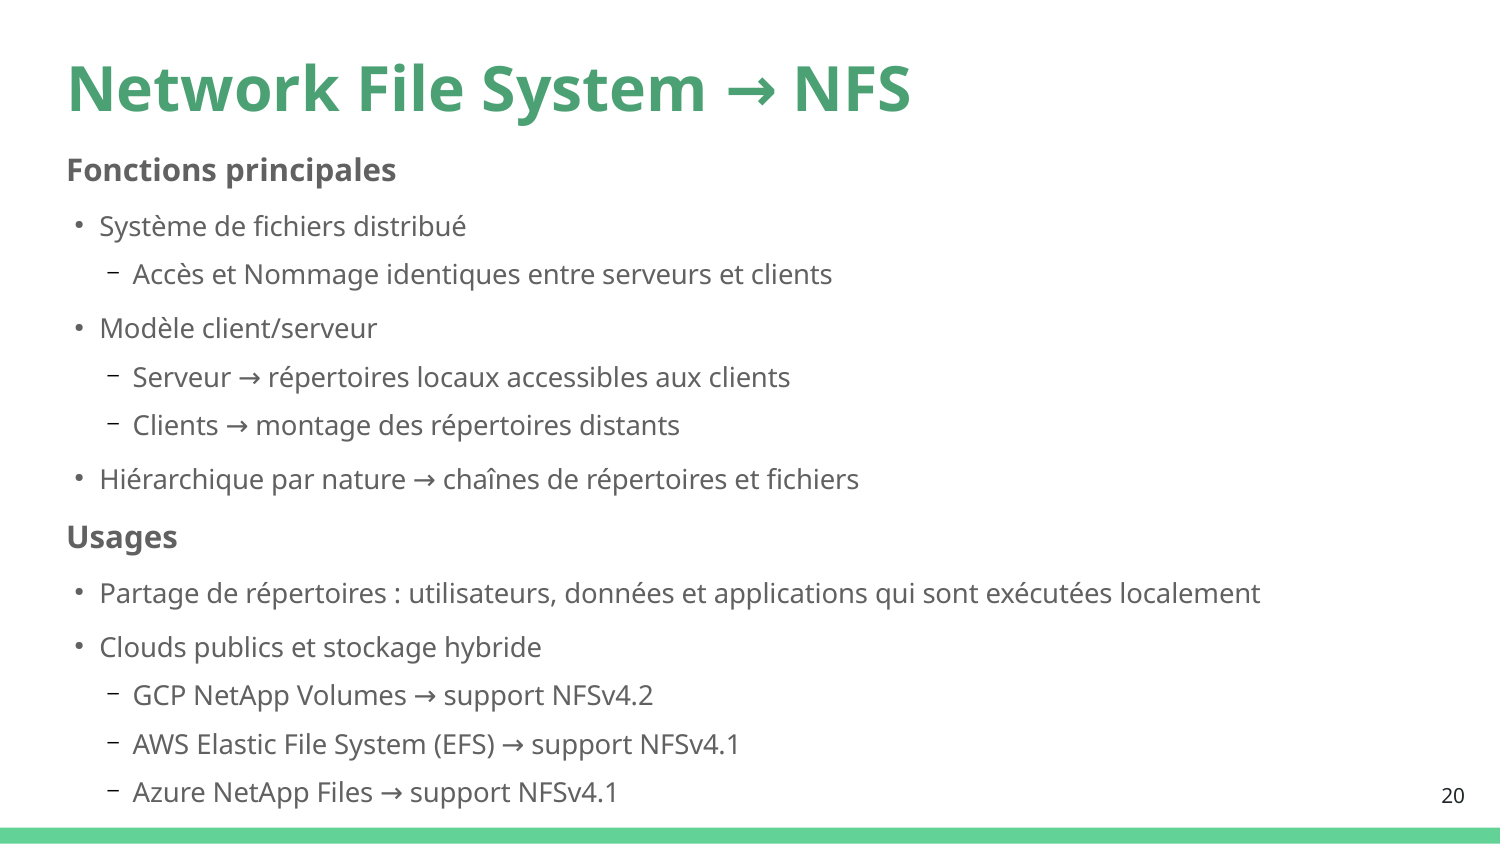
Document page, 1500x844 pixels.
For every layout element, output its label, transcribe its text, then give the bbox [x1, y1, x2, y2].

title Network File System → NFS [51, 23, 1449, 117]
list Fonctions principales Système de fichiers distribué Accès et Nommage identiques entre serveurs et clients Modèle client/serveur Serveur → répertoires locaux accessibles aux clients Clients → montage des répertoires distants Hiérarchique par nature → chaînes de répertoires et fichiers Usages Partage de répertoires : utilisateurs, données et applications qui sont exécutées localement Clouds publics et stockage hybride GCP NetApp Volumes → support NFSv4.2 AWS Elastic File System (EFS) → support NFSv4.1 Azure NetApp Files → support NFSv4.1 [51, 126, 1449, 836]
slide_number <numéro> [1389, 764, 1480, 830]
